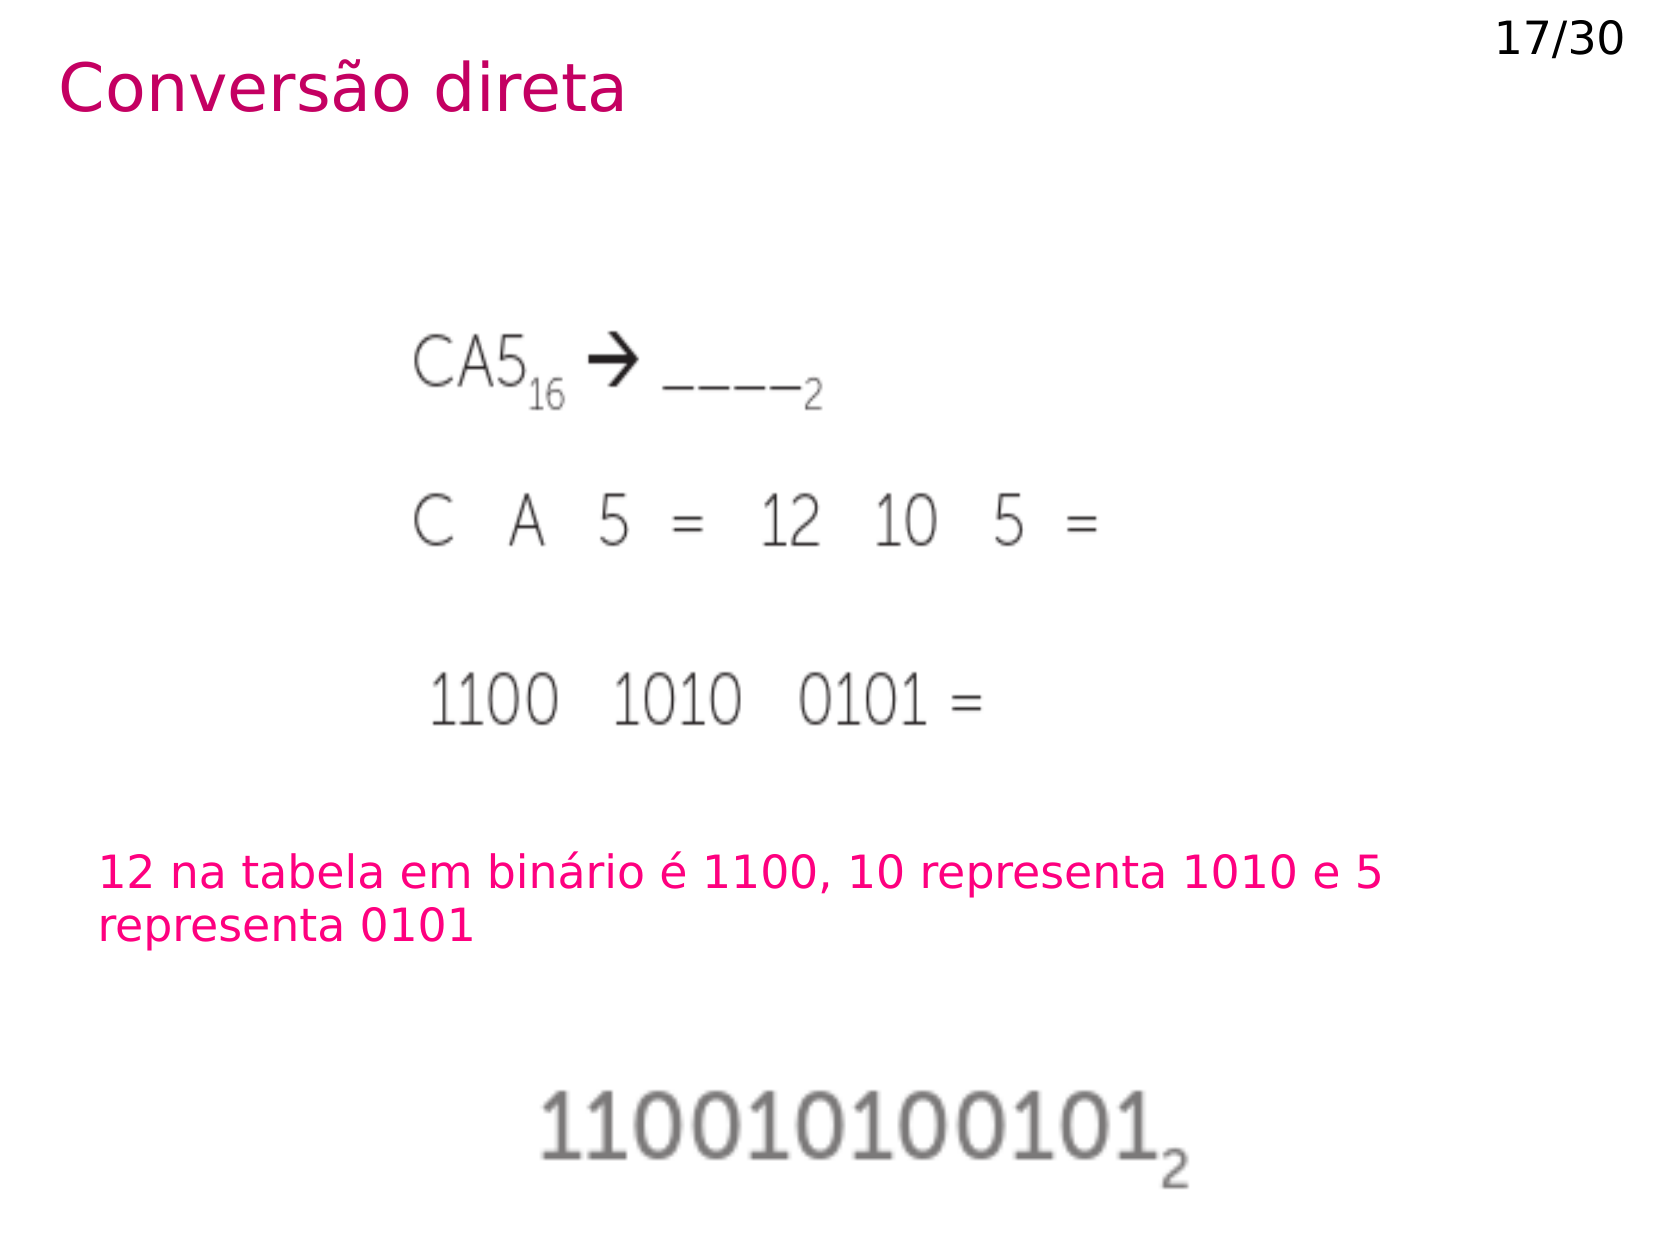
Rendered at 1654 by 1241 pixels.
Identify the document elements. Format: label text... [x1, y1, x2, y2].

title Conversão direta [59, 29, 1625, 148]
text_box 12 na tabela em binário é 1100, 10 representa 1010 e 5 representa 0101 [82, 838, 1560, 981]
picture [422, 659, 998, 740]
picture [401, 318, 1111, 561]
picture [524, 1085, 1193, 1193]
